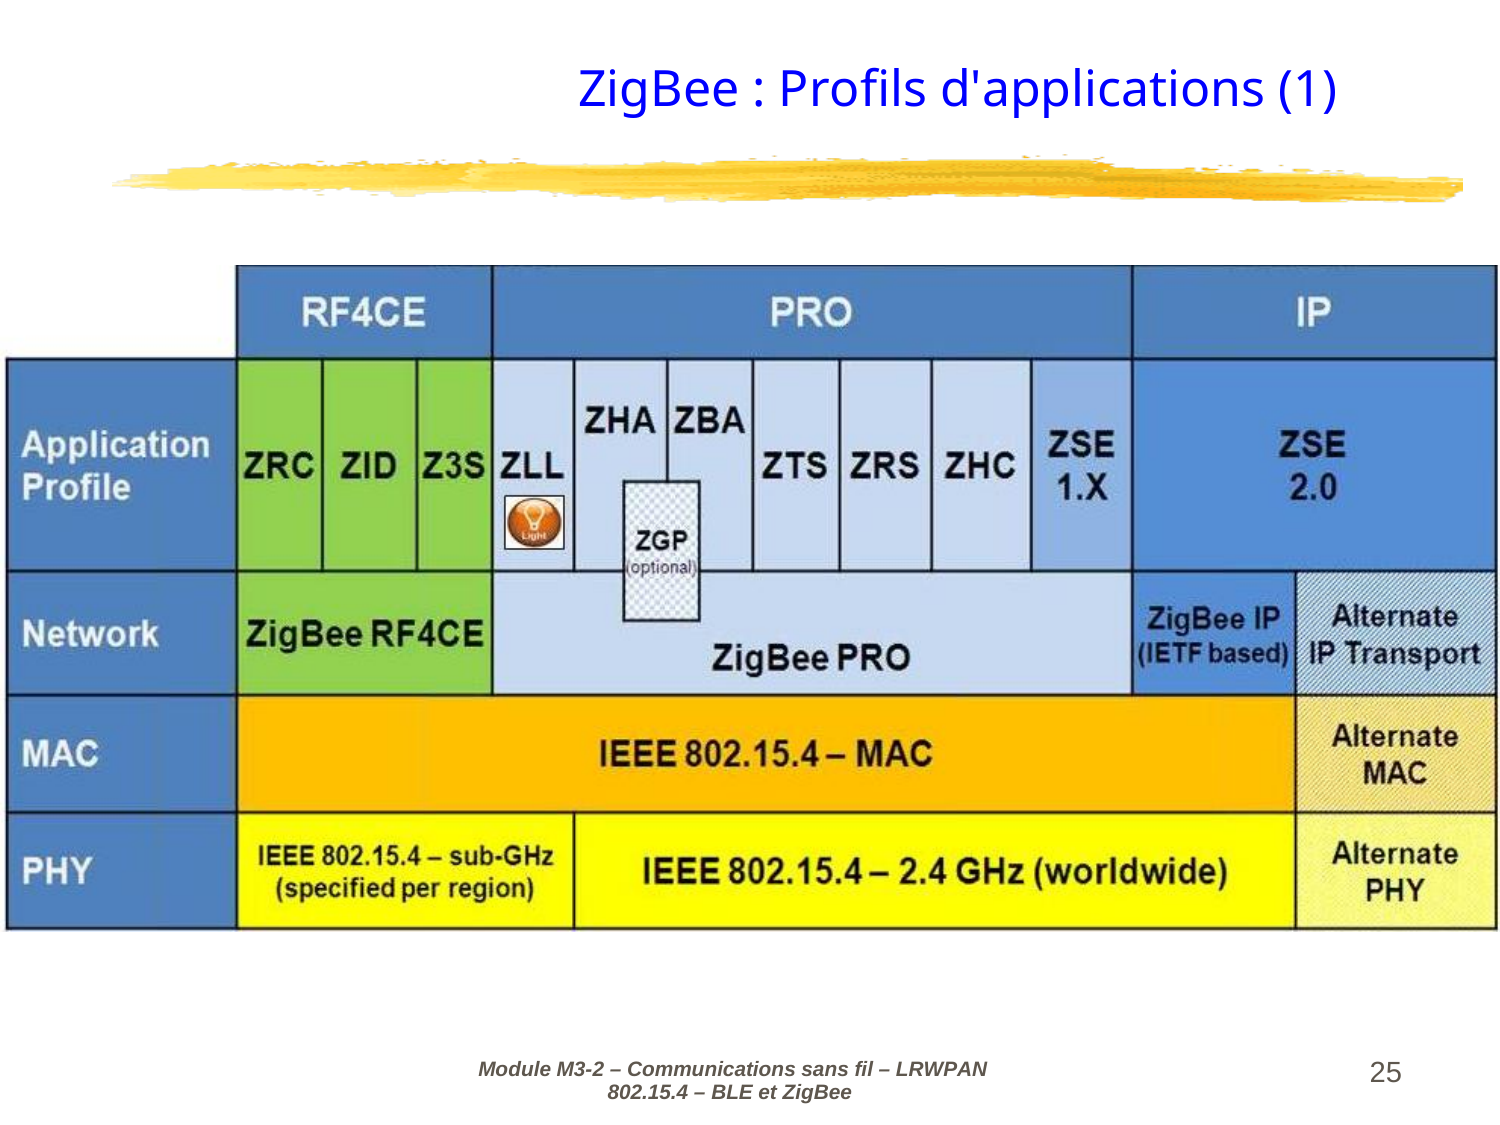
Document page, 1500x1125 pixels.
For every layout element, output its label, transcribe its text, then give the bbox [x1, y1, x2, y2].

picture [112, 149, 1463, 213]
picture [0, 265, 1500, 932]
title ZigBee : Profils d'applications (1) [62, 37, 1338, 138]
